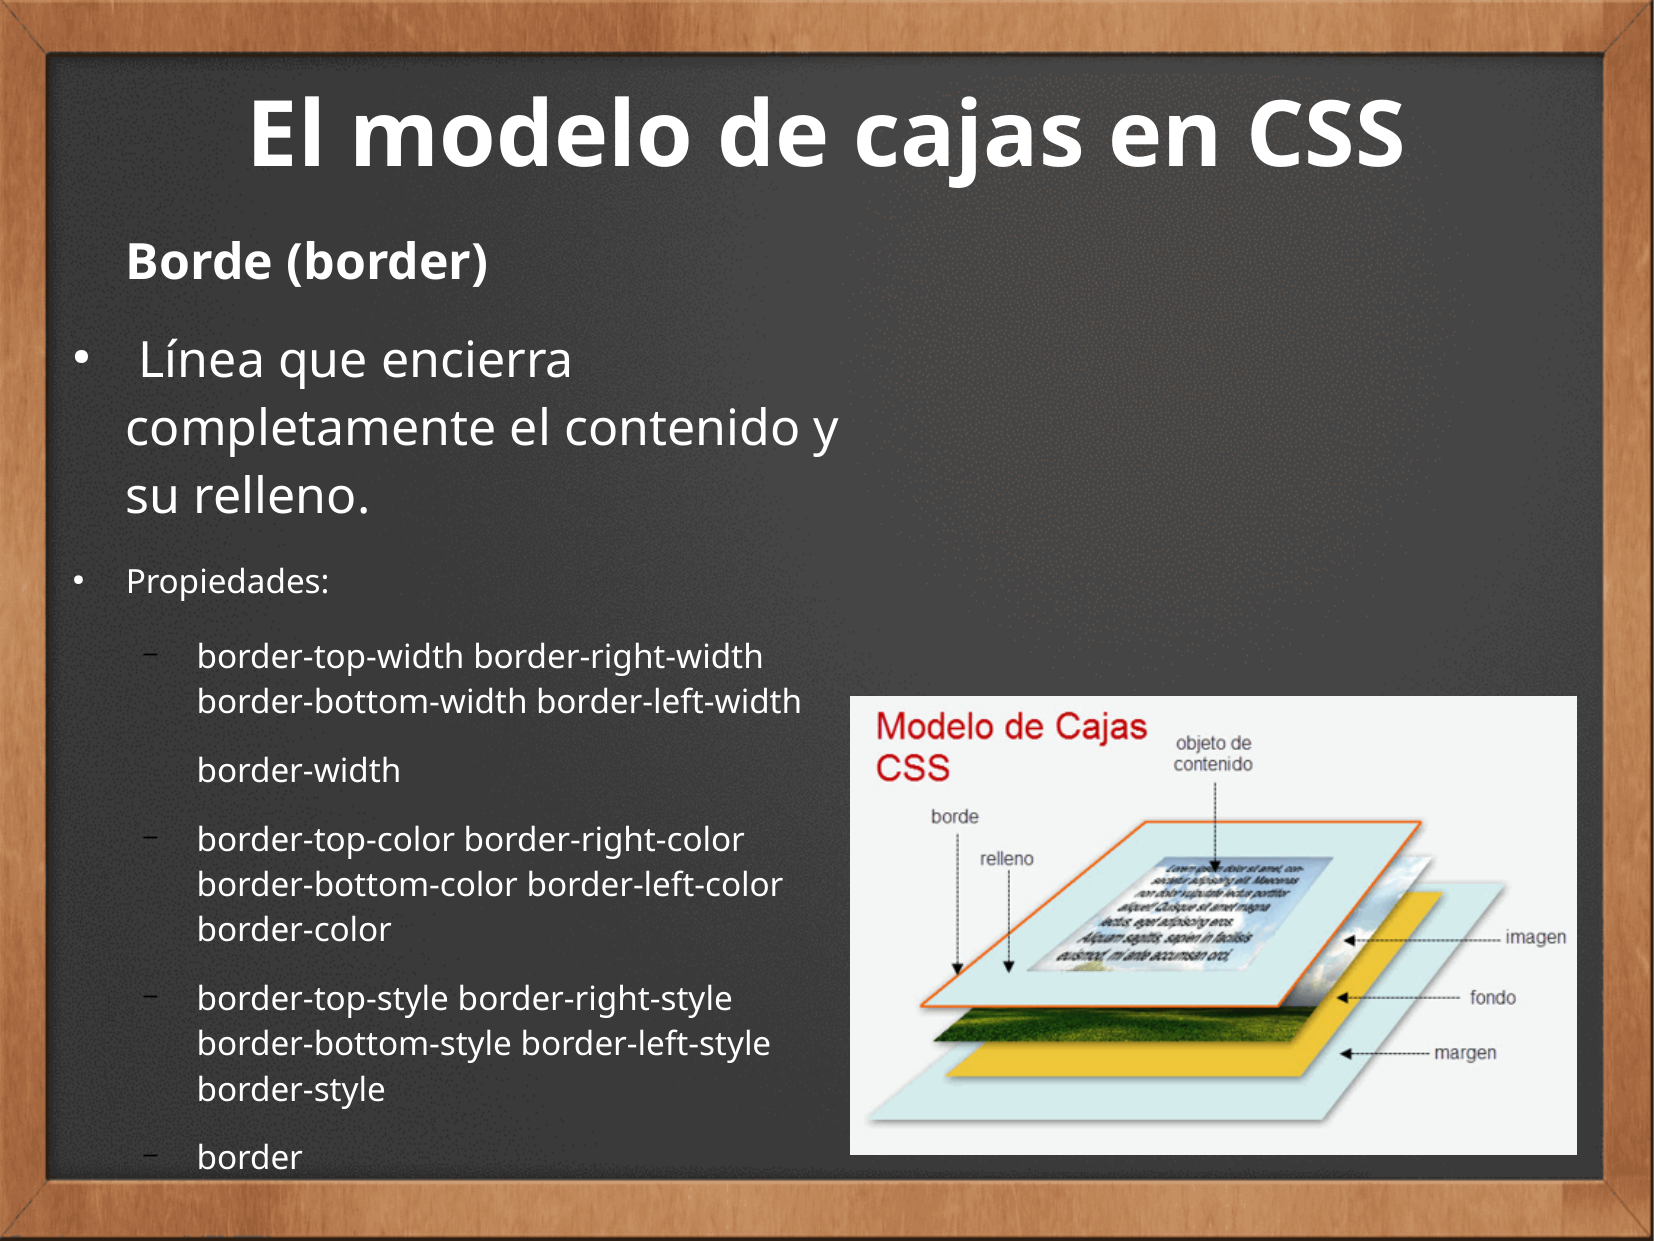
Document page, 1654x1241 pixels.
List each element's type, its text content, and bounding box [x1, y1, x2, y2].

title El modelo de cajas en CSS [82, 47, 1571, 216]
list Borde (border) Línea que encierra completamente el contenido y su relleno. Propiedades: border-top-width border-right-width border-bottom-width border-left-width border-width border-top-color border-right-color border-bottom-color border-left-color border-color border-top-style border-right-style border-bottom-style border-left-style border-style border [54, 225, 841, 1070]
picture [0, 0, 1654, 1241]
